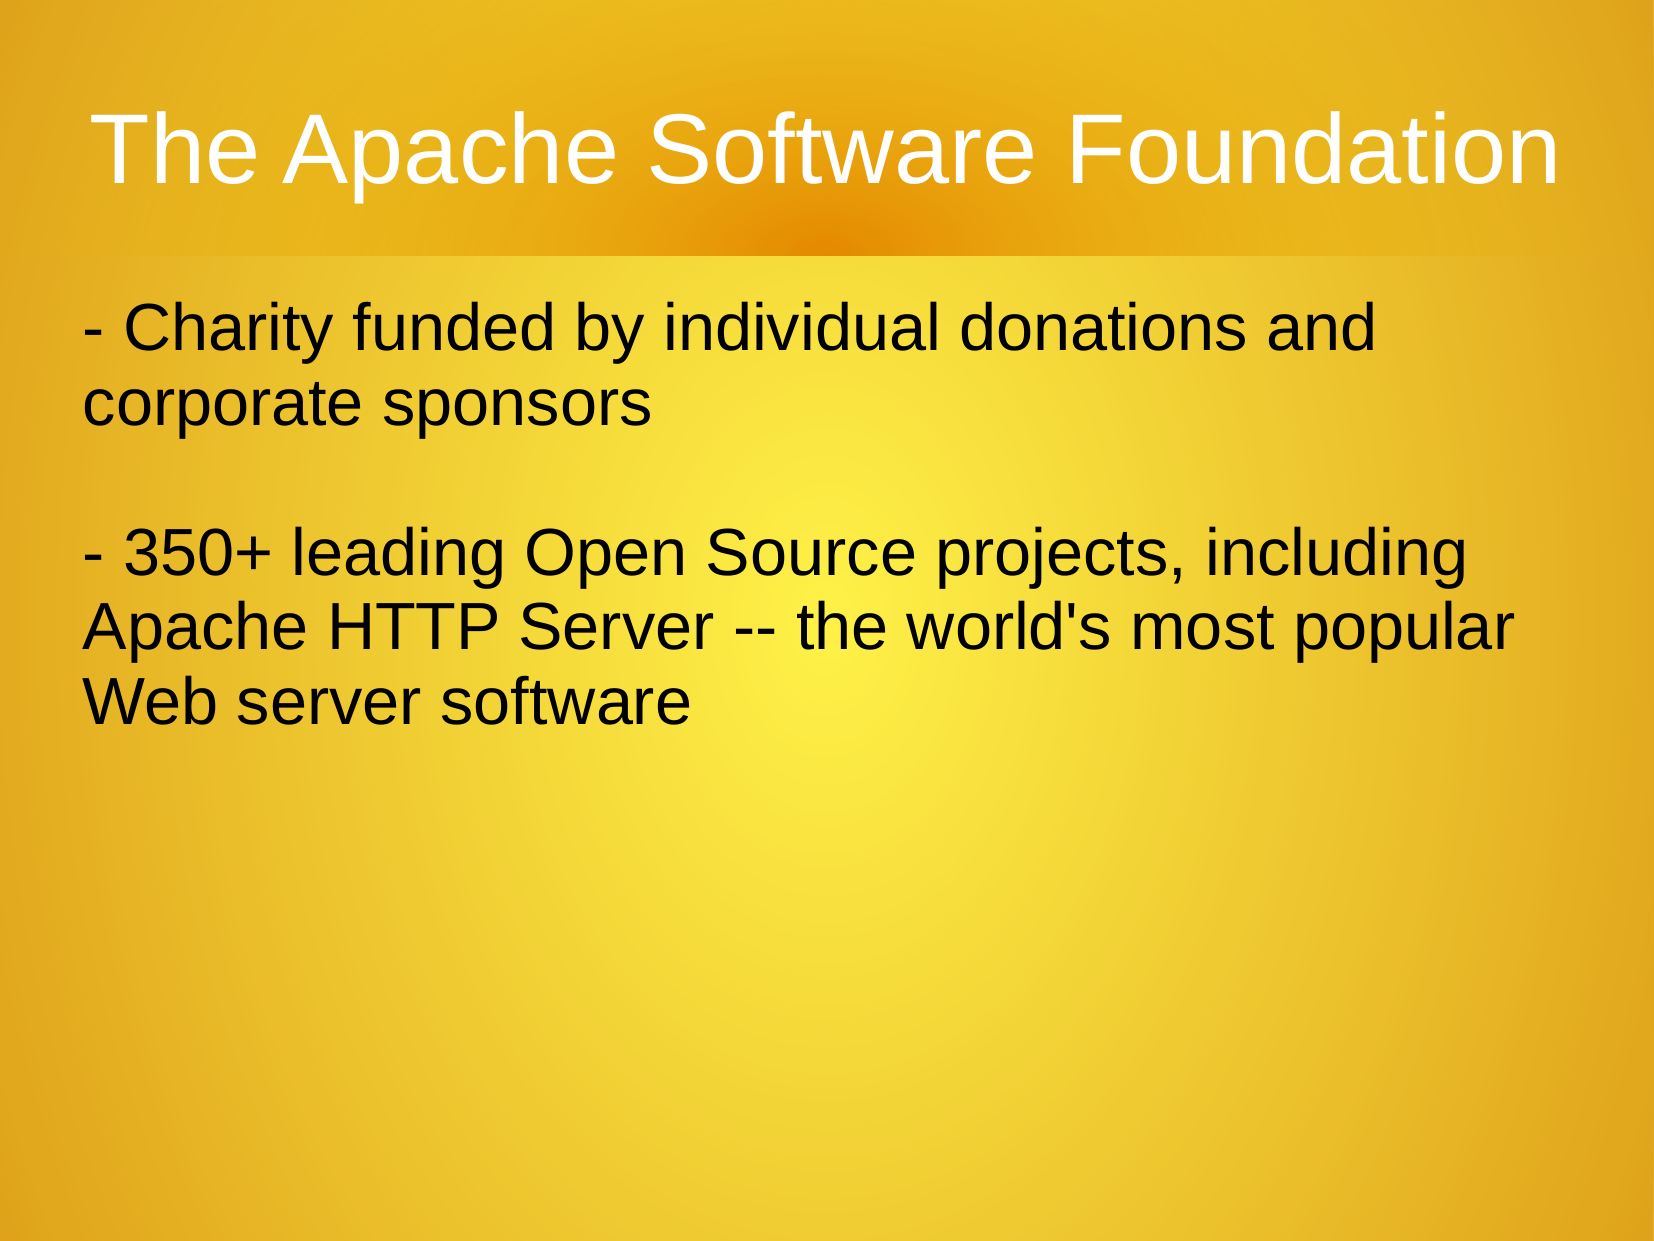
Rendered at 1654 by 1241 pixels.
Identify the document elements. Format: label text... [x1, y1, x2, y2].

title The Apache Software Foundation [82, 47, 1571, 252]
subtitle - Charity funded by individual donations and corporate sponsors - 350+ leading Open Source projects, including Apache HTTP Server -- the world's most popular Web server software [82, 290, 1571, 1010]
